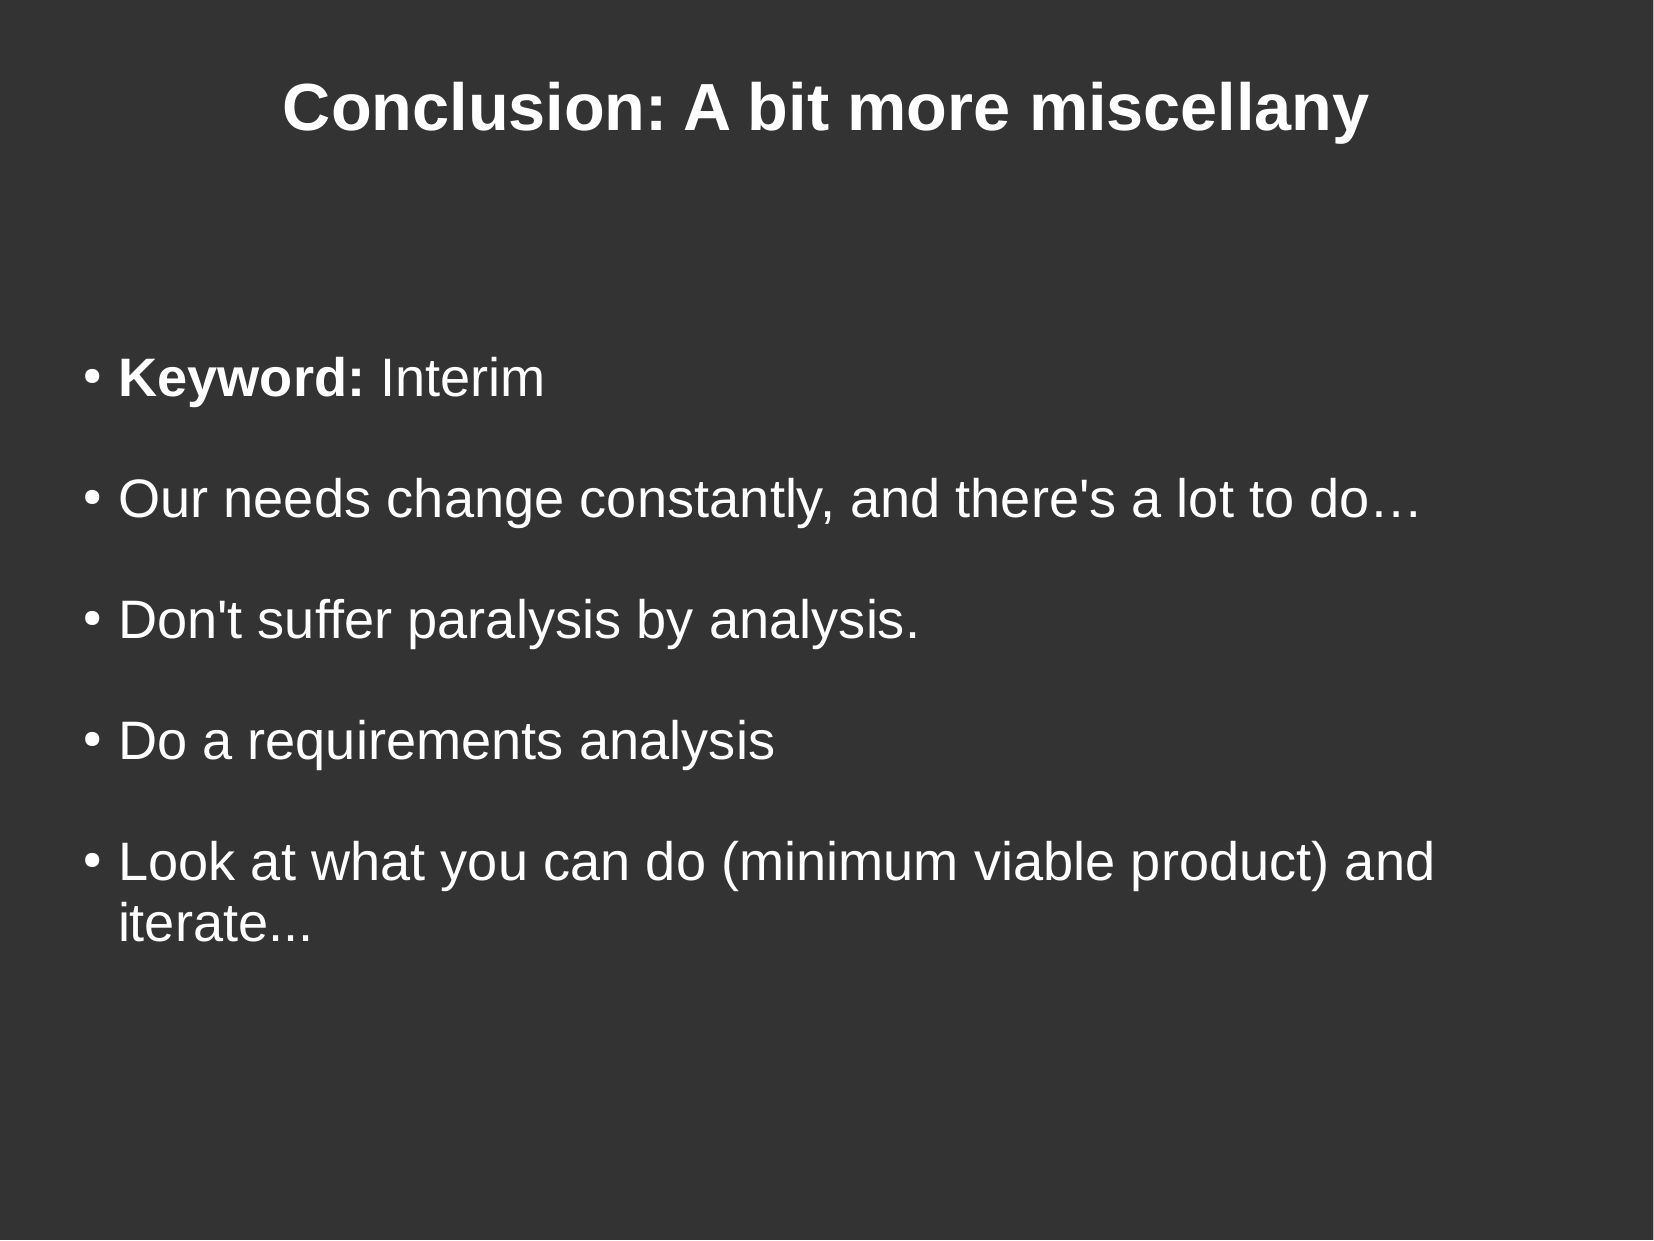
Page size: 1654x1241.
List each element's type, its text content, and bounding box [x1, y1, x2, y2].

subtitle Keyword: Interim Our needs change constantly, and there's a lot to do… Don't suffer paralysis by analysis. Do a requirements analysis Look at what you can do (minimum viable product) and iterate... [82, 290, 1571, 1010]
title Conclusion: A bit more miscellany [82, 49, 1571, 166]
